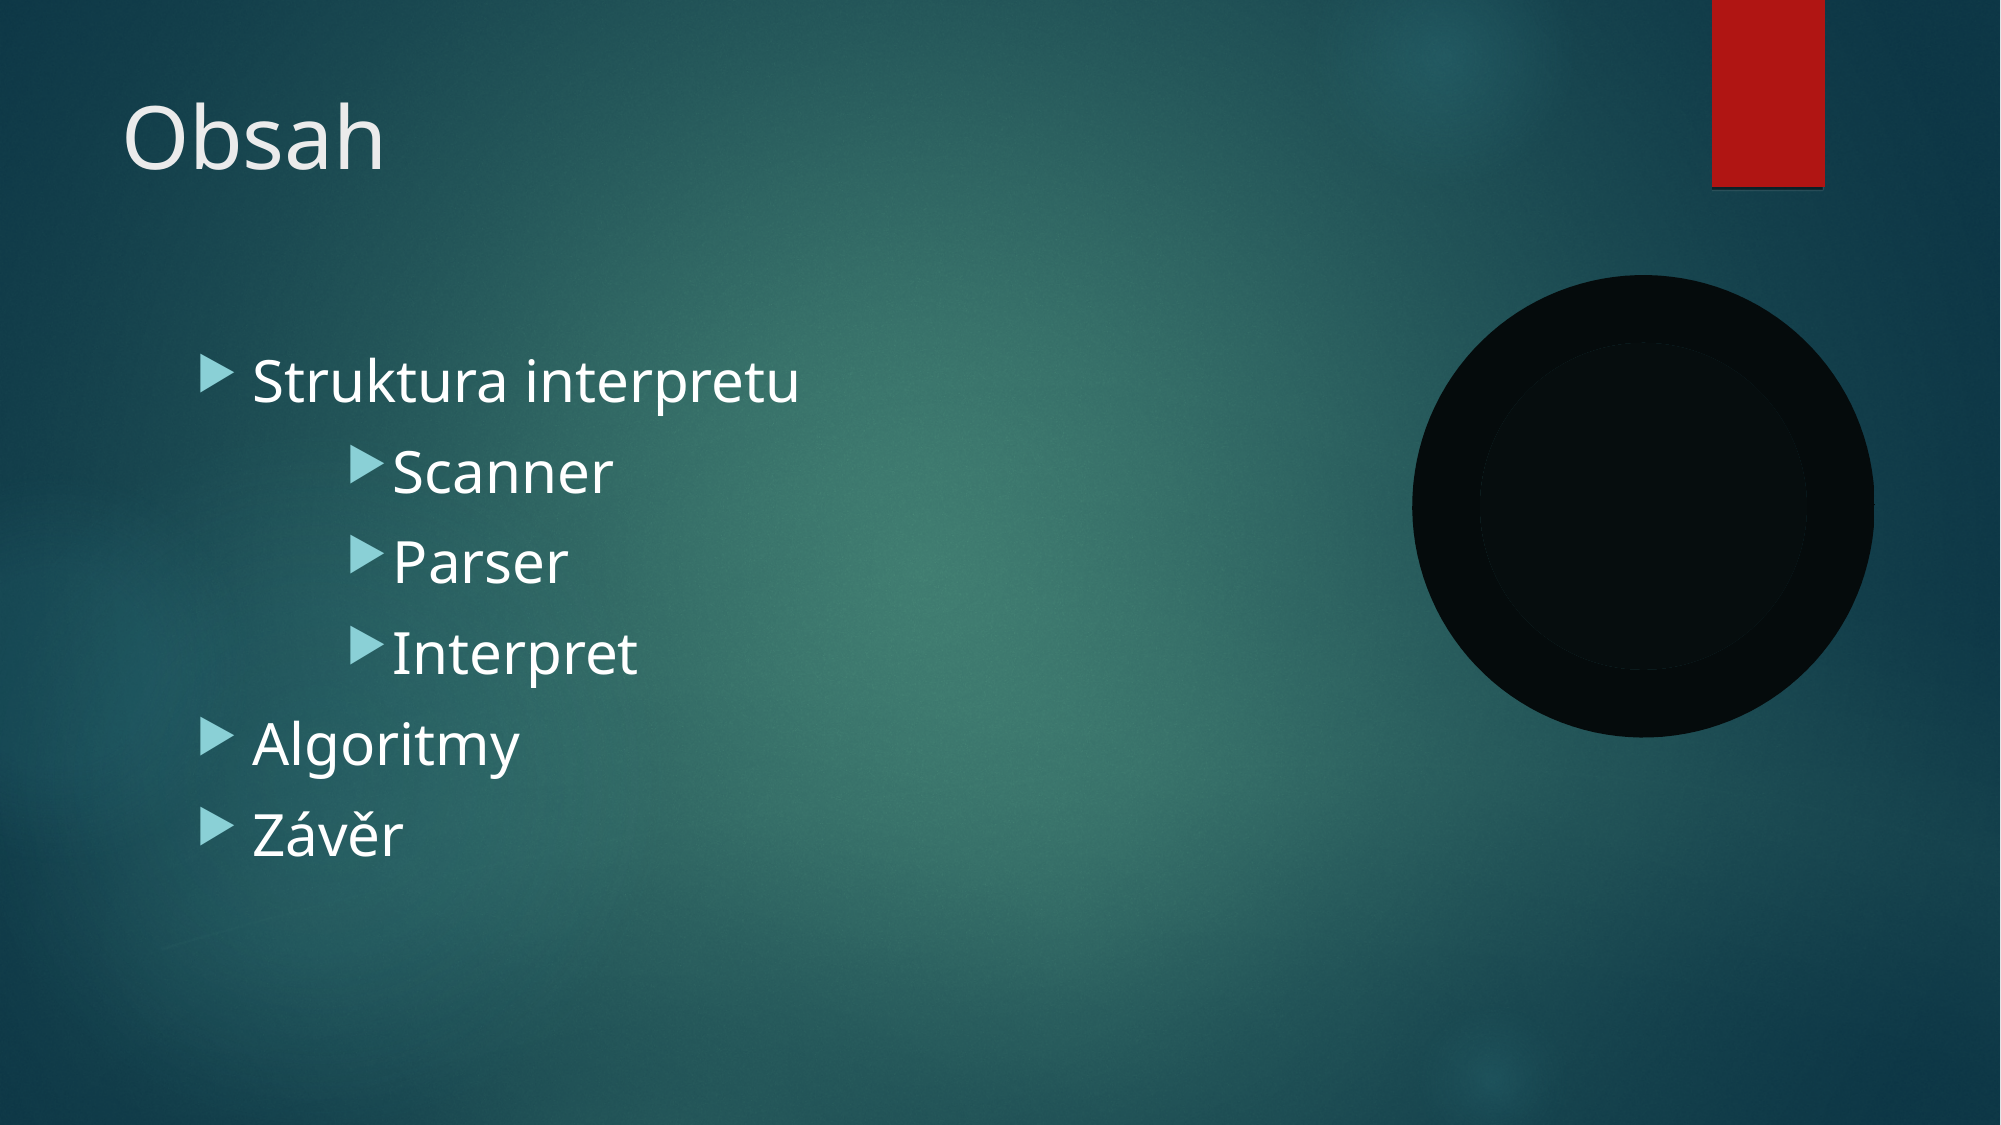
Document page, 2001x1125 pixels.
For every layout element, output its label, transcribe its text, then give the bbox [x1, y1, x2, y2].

list Struktura interpretu Scanner Parser Interpret Algoritmy Závěr [181, 336, 1649, 1026]
title Obsah [106, 74, 1649, 305]
